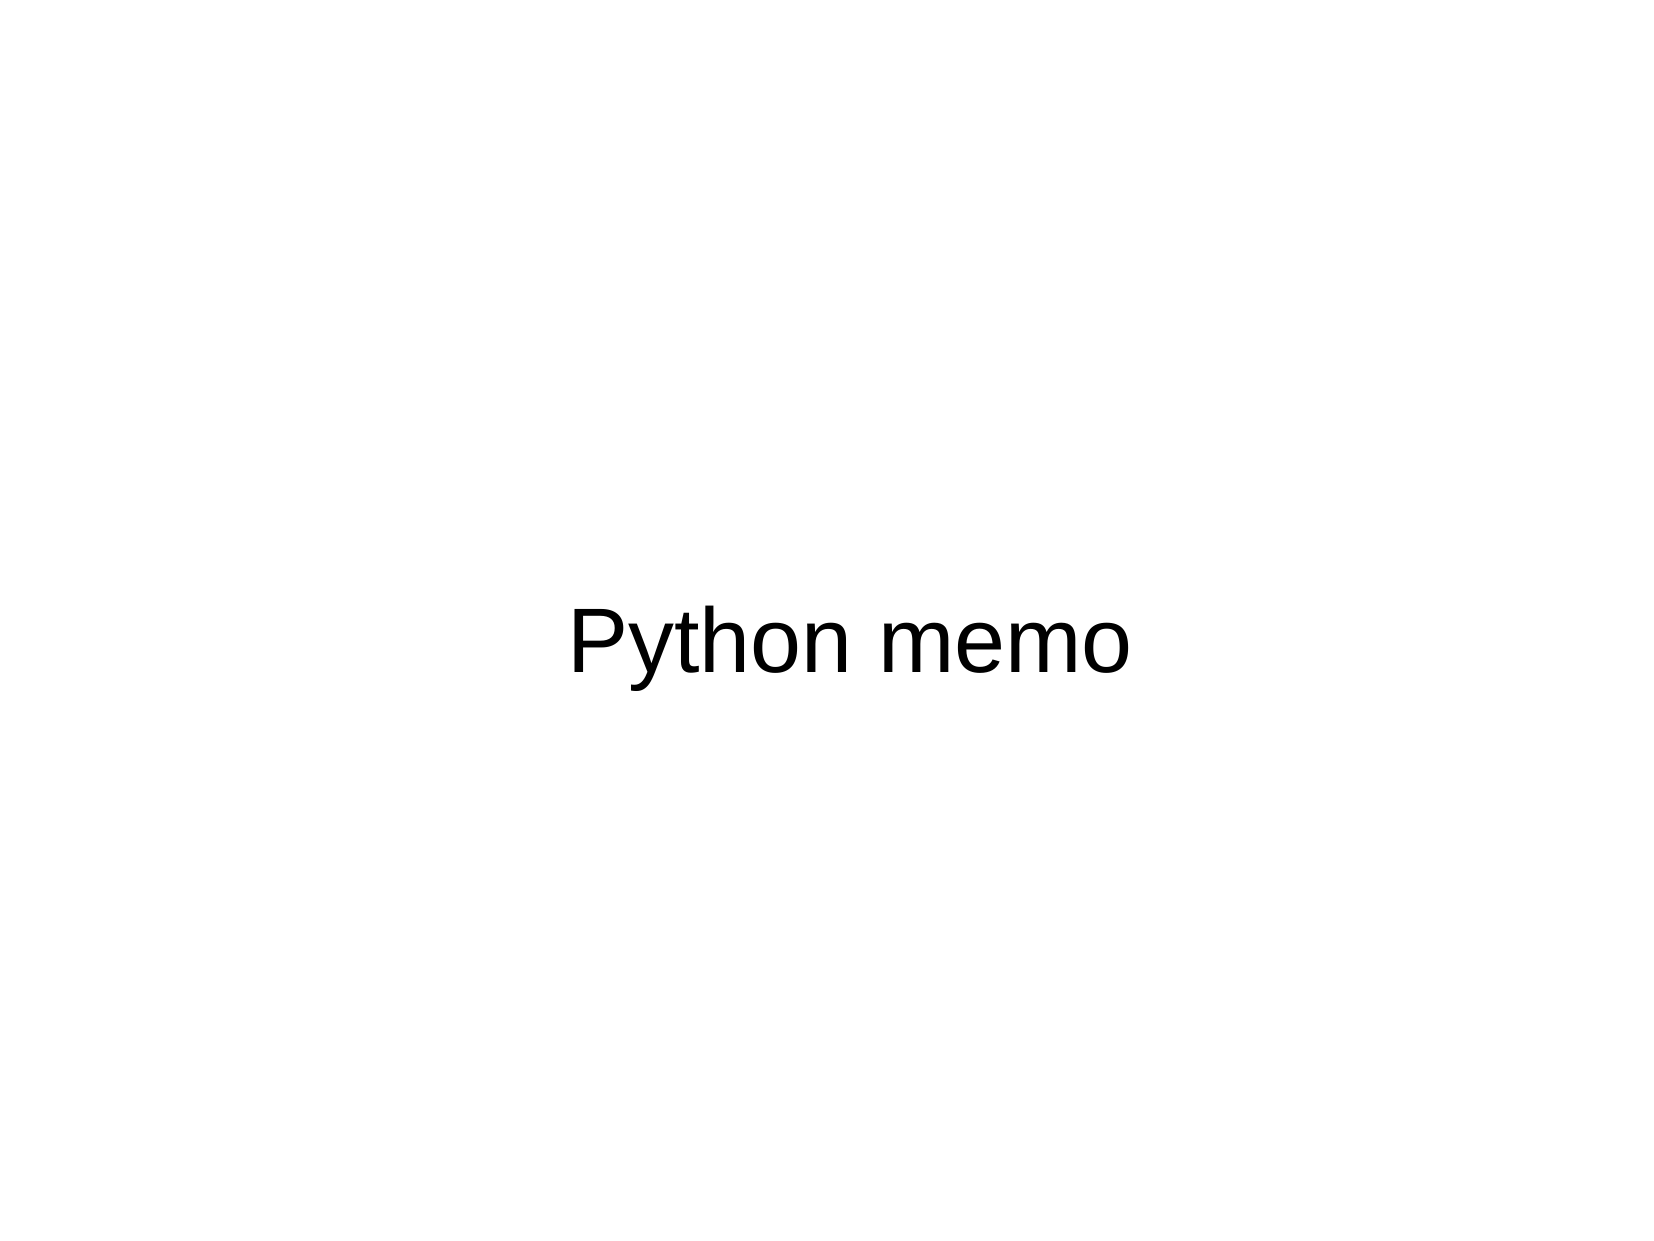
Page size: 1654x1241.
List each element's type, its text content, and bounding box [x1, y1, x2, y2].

title Python memo [106, 537, 1595, 745]
